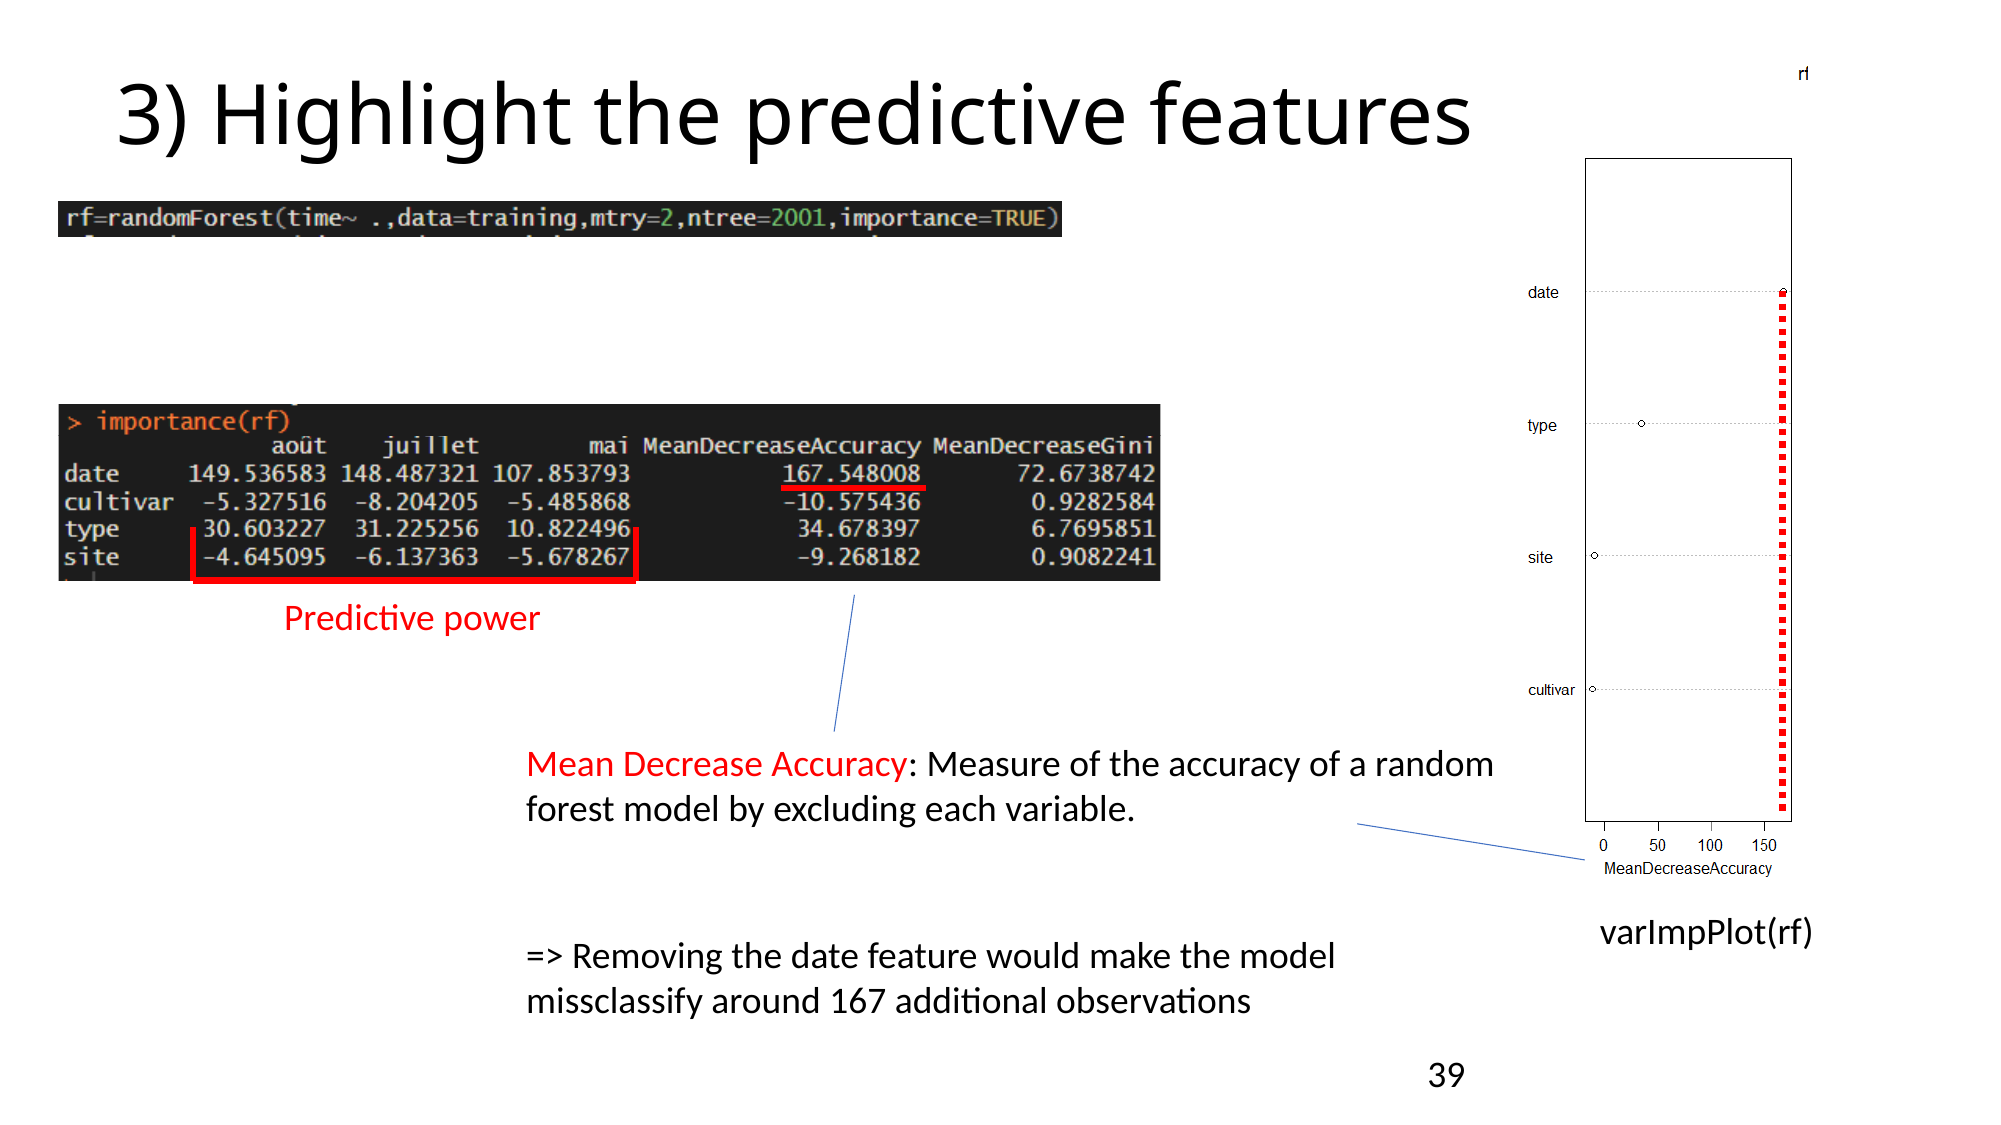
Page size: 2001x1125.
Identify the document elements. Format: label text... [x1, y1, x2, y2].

text_box => Removing the date feature would make the model missclassify around 167 additional observations [511, 923, 1404, 1030]
text_box Predictive power [269, 585, 560, 646]
text_box Mean Decrease Accuracy: Measure of the accuracy of a random forest model by excluding each variable. [511, 731, 1511, 838]
text_box [1412, 1042, 1863, 1103]
text_box varImpPlot(rf) [1584, 899, 1836, 960]
picture [1507, 53, 1808, 887]
picture [58, 404, 1161, 581]
picture [58, 201, 1062, 238]
text_box 3) Highlight the predictive features [101, 53, 1511, 170]
